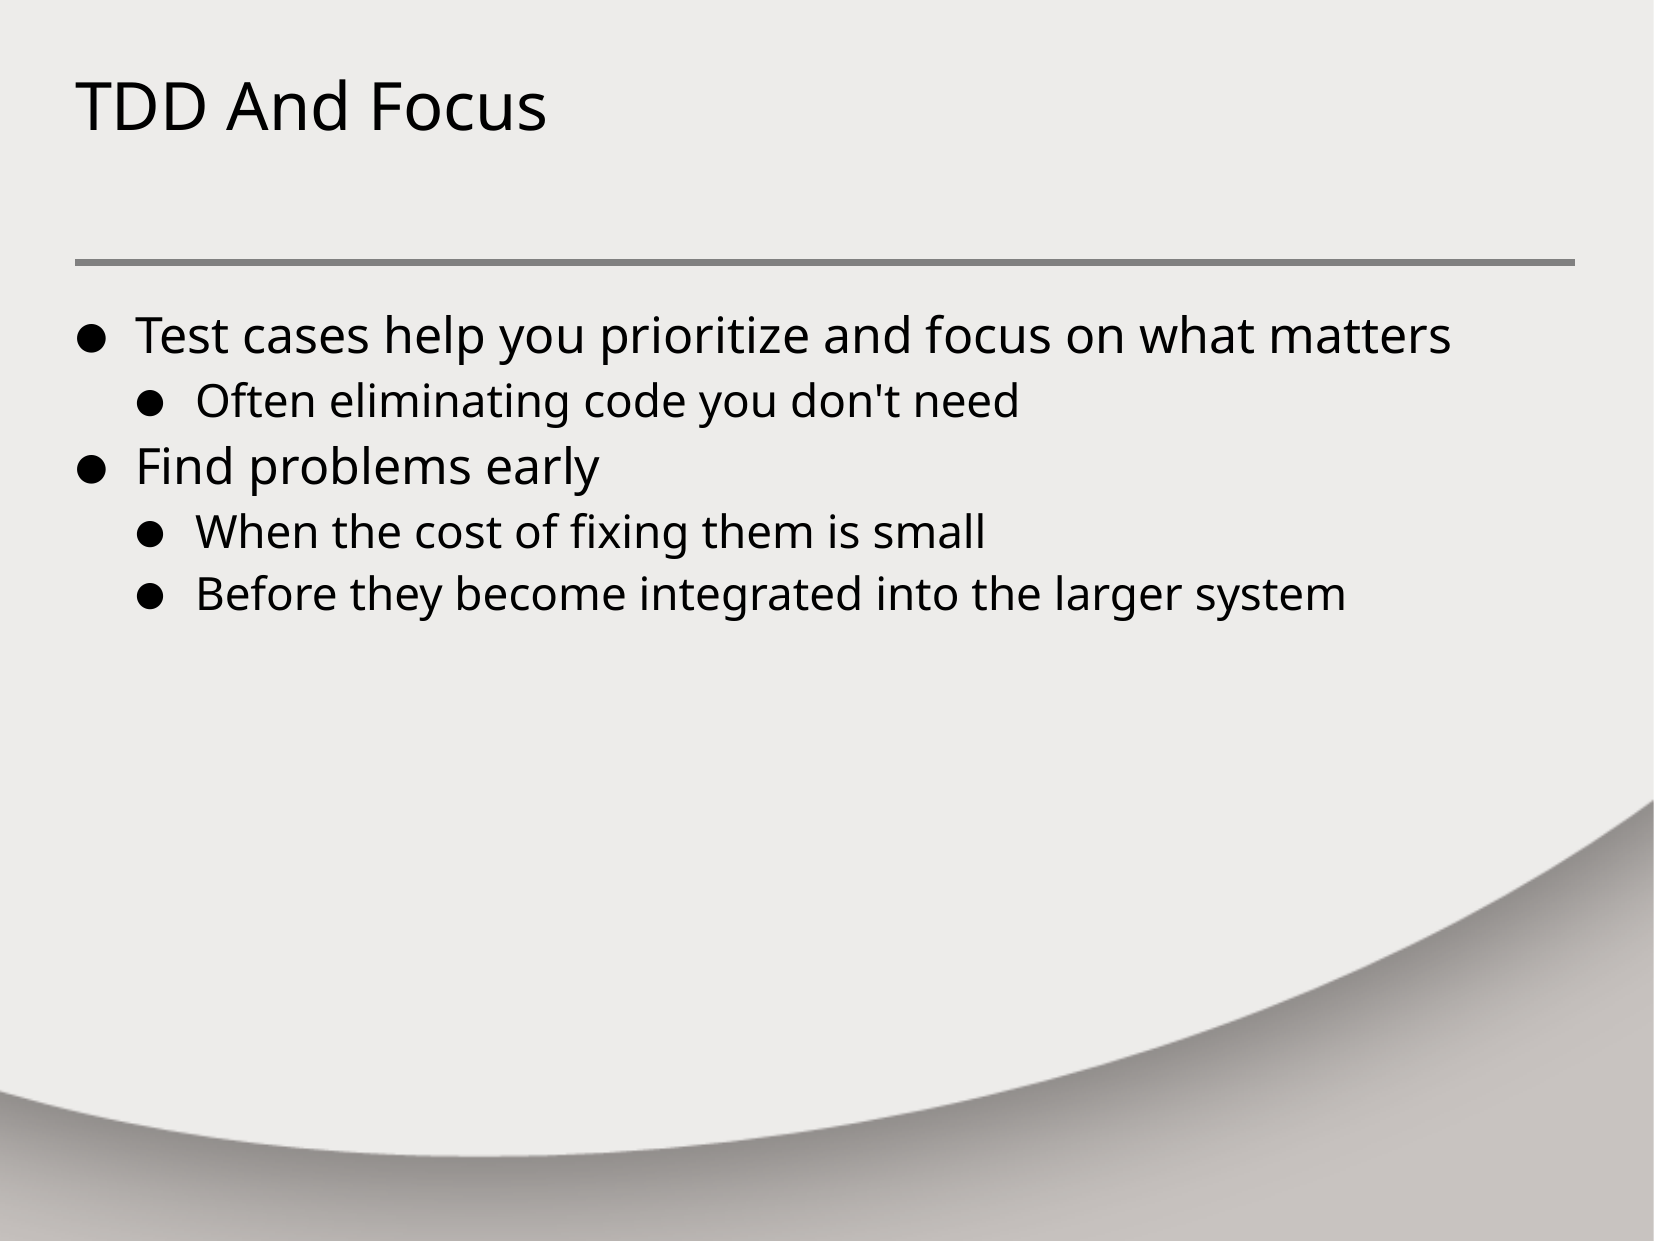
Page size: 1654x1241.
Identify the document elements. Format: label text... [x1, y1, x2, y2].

list Test cases help you prioritize and focus on what matters Often eliminating code you don't need Find problems early When the cost of fixing them is small Before they become integrated into the larger system [75, 299, 1576, 1163]
picture [0, 0, 1654, 1241]
title TDD And Focus [75, 75, 1576, 226]
